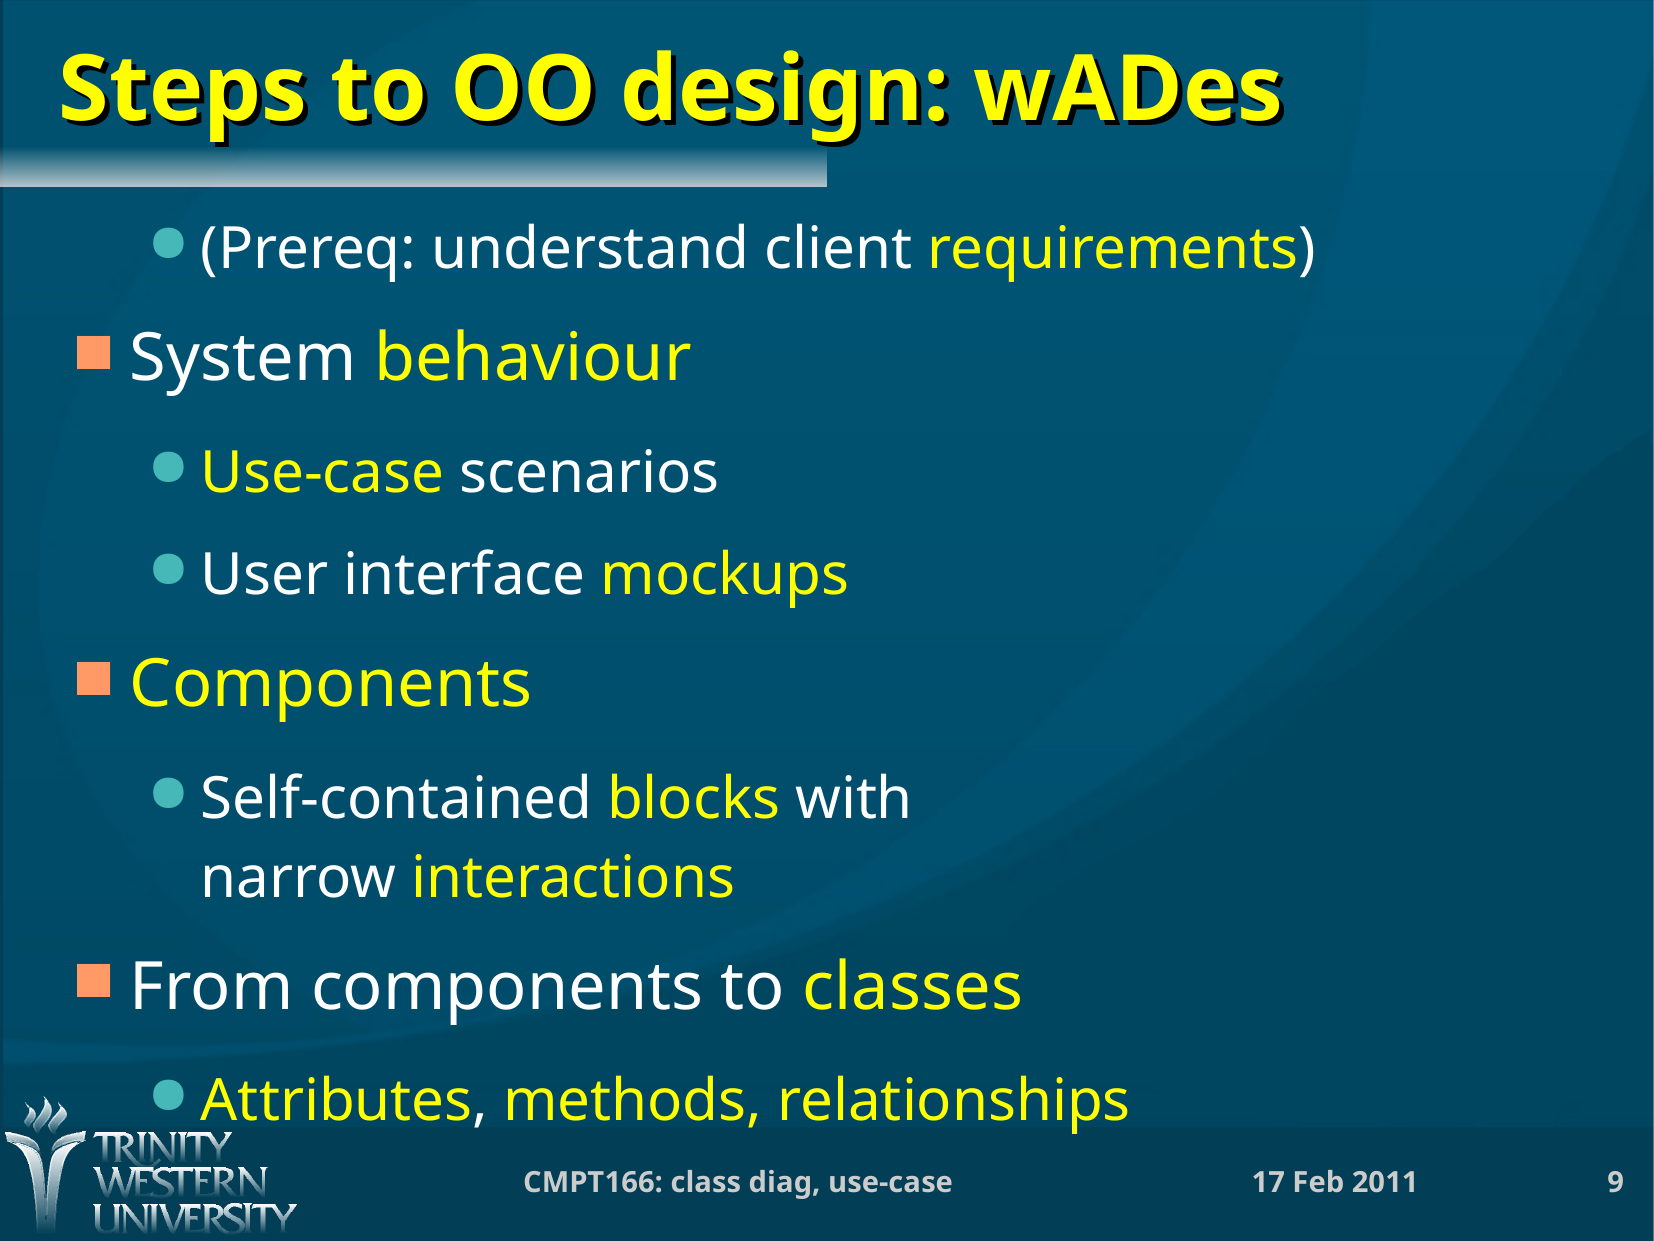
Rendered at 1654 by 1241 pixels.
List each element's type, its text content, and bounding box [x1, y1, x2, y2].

title Steps to OO design: wADes [59, 19, 1595, 148]
list (Prereq: understand client requirements) System behaviour Use-case scenarios User interface mockups Components Self-contained blocks with narrow interactions From components to classes Attributes, methods, relationships [59, 206, 1625, 1030]
picture [38, 1227, 54, 1232]
text_box Company [0, 154, 827, 158]
